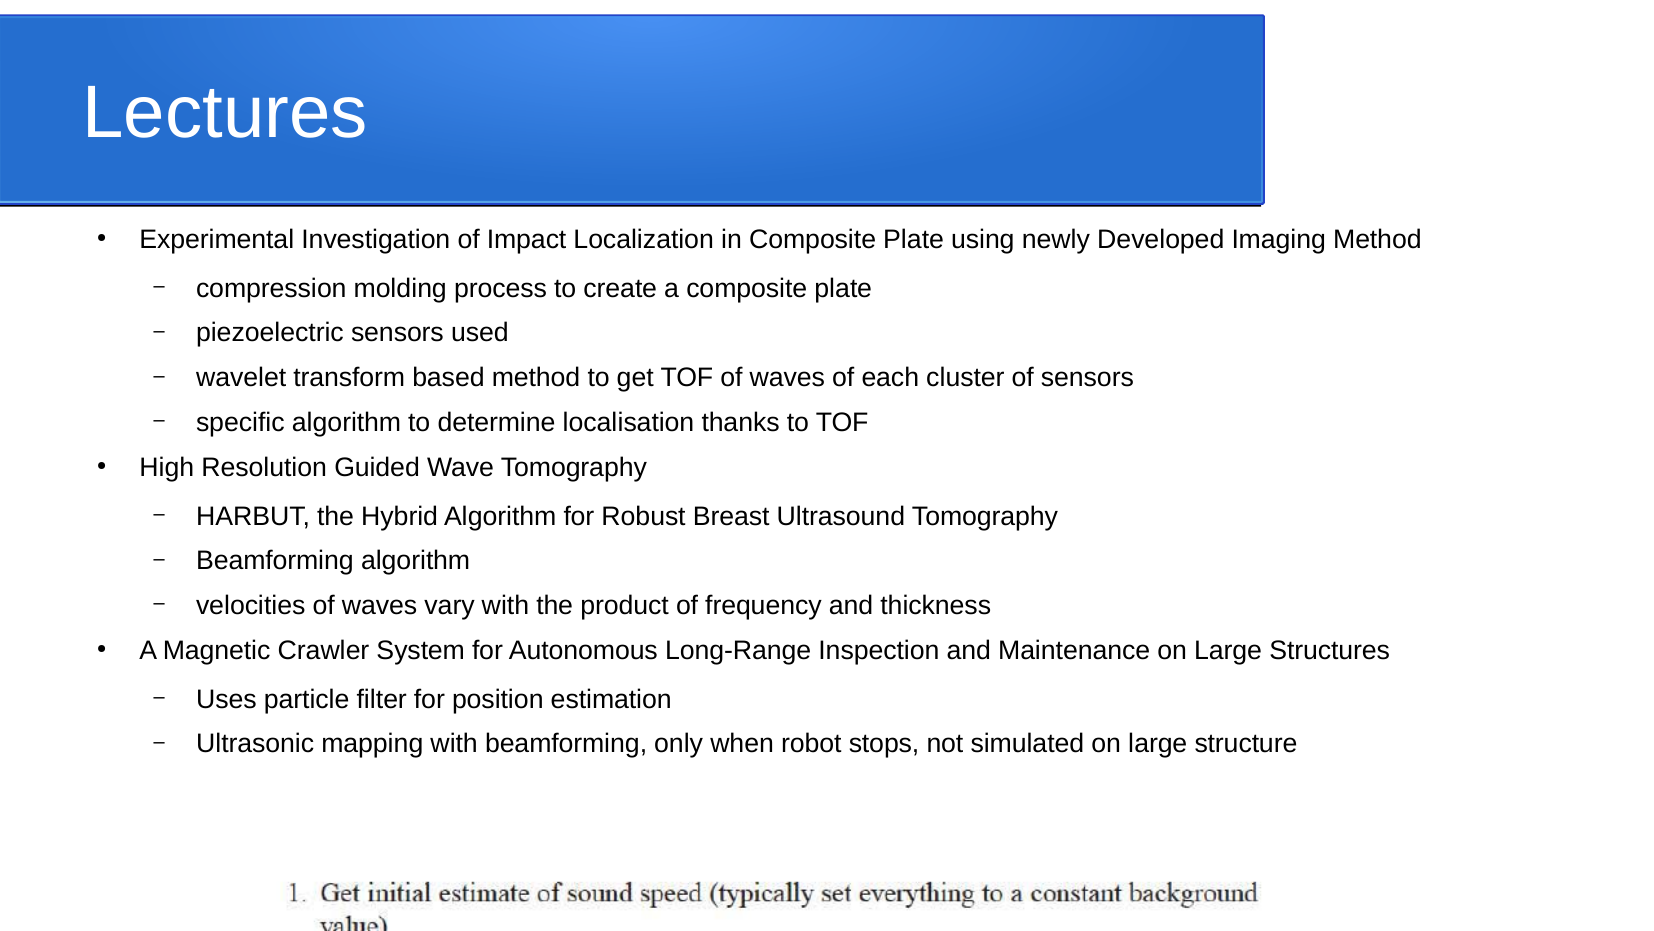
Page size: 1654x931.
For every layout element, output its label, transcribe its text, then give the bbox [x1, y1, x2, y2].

picture [270, 869, 1282, 931]
list Experimental Investigation of Impact Localization in Composite Plate using newly Developed Imaging Method compression molding process to create a composite plate piezoelectric sensors used wavelet transform based method to get TOF of waves of each cluster of sensors specific algorithm to determine localisation thanks to TOF High Resolution Guided Wave Tomography HARBUT, the Hybrid Algorithm for Robust Breast Ultrasound Tomography Beamforming algorithm velocities of waves vary with the product of frequency and thickness A Magnetic Crawler System for Autonomous Long-Range Inspection and Maintenance on Large Structures Uses particle filter for position estimation Ultrasonic mapping with beamforming, only when robot stops, not simulated on large structure [82, 224, 1571, 764]
title Lectures [82, 35, 1235, 189]
